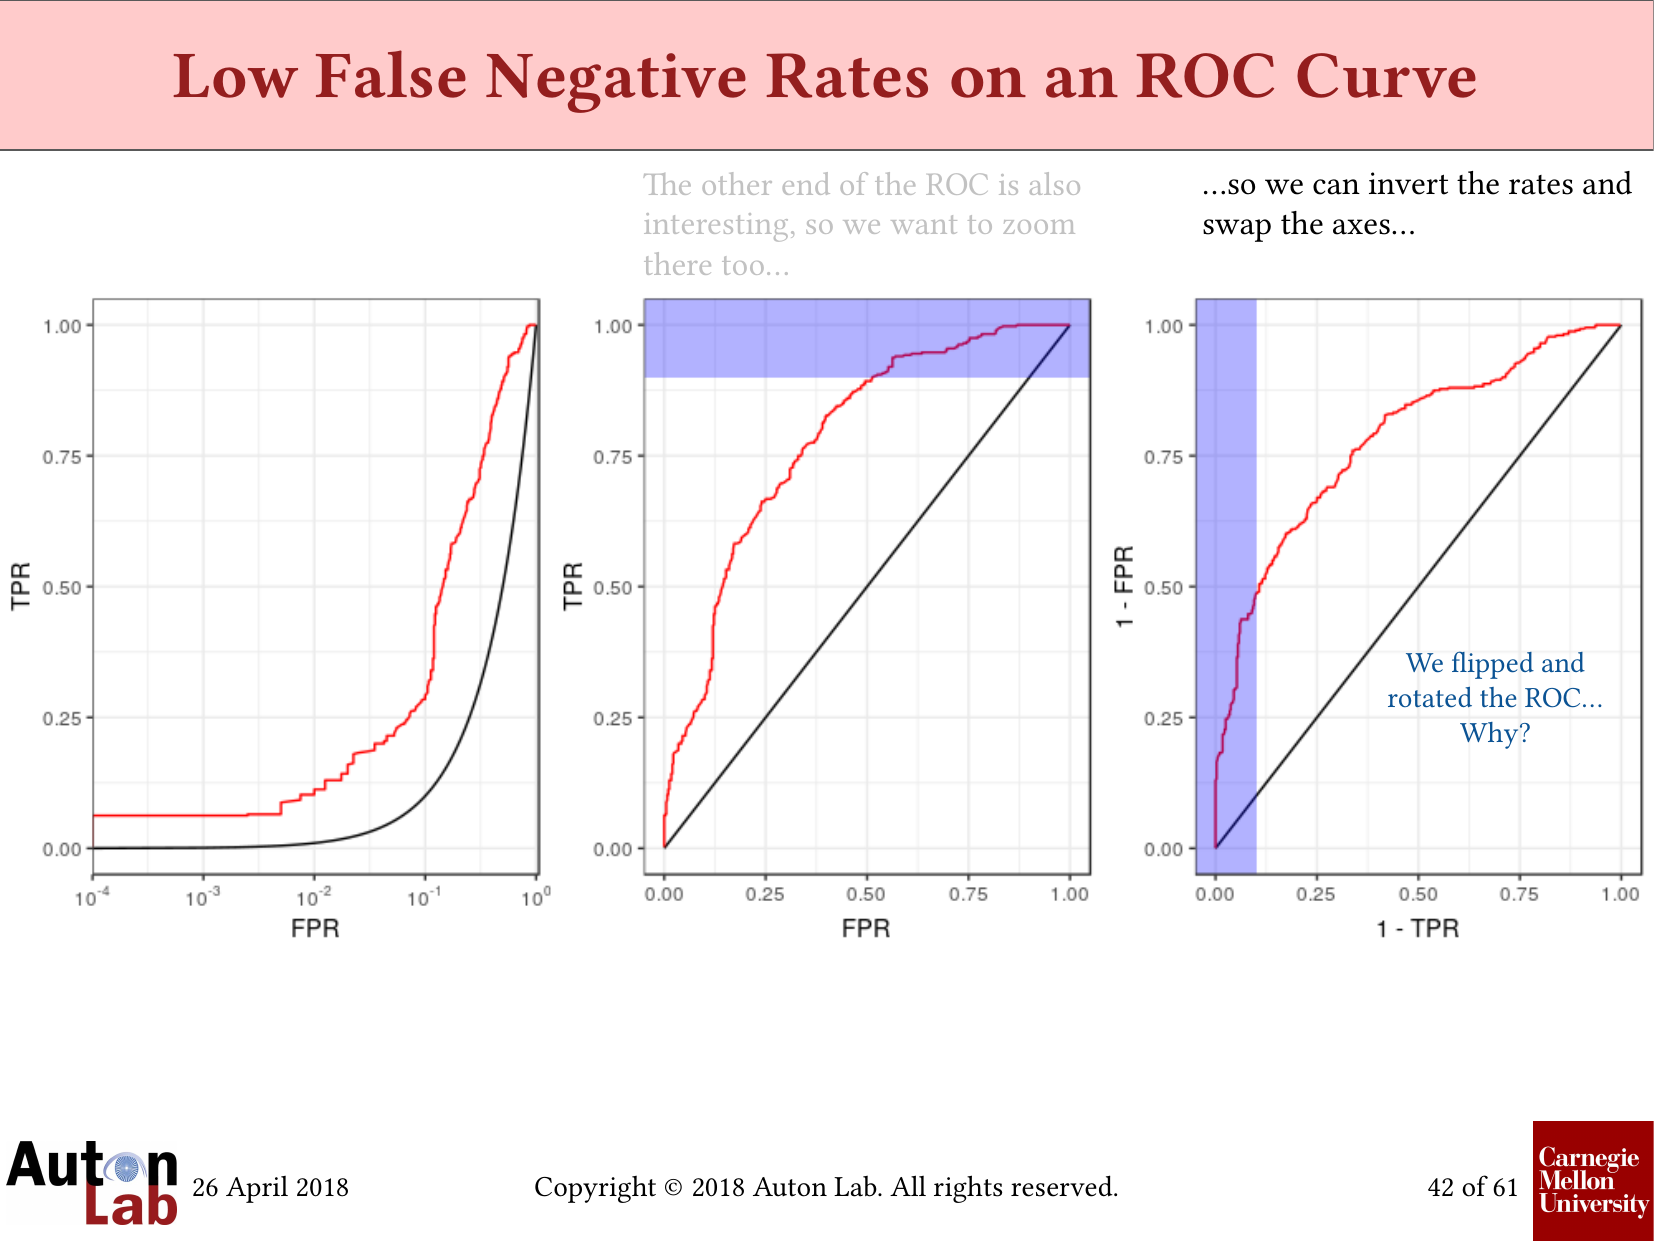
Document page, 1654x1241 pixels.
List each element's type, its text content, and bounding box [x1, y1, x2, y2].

title Low False Negative Rates on an ROC Curve [14, 2, 1640, 151]
picture [0, 287, 1654, 949]
picture [1533, 1121, 1654, 1241]
picture [6, 1141, 177, 1225]
text_box [630, 164, 1141, 288]
text_box …so we can invert the rates and swap the axes… [1187, 145, 1650, 279]
text_box We flipped and rotated the ROC… Why? [1348, 628, 1643, 799]
text_box The other end of the ROC is also interesting, so we want to zoom there too… [628, 146, 1115, 280]
